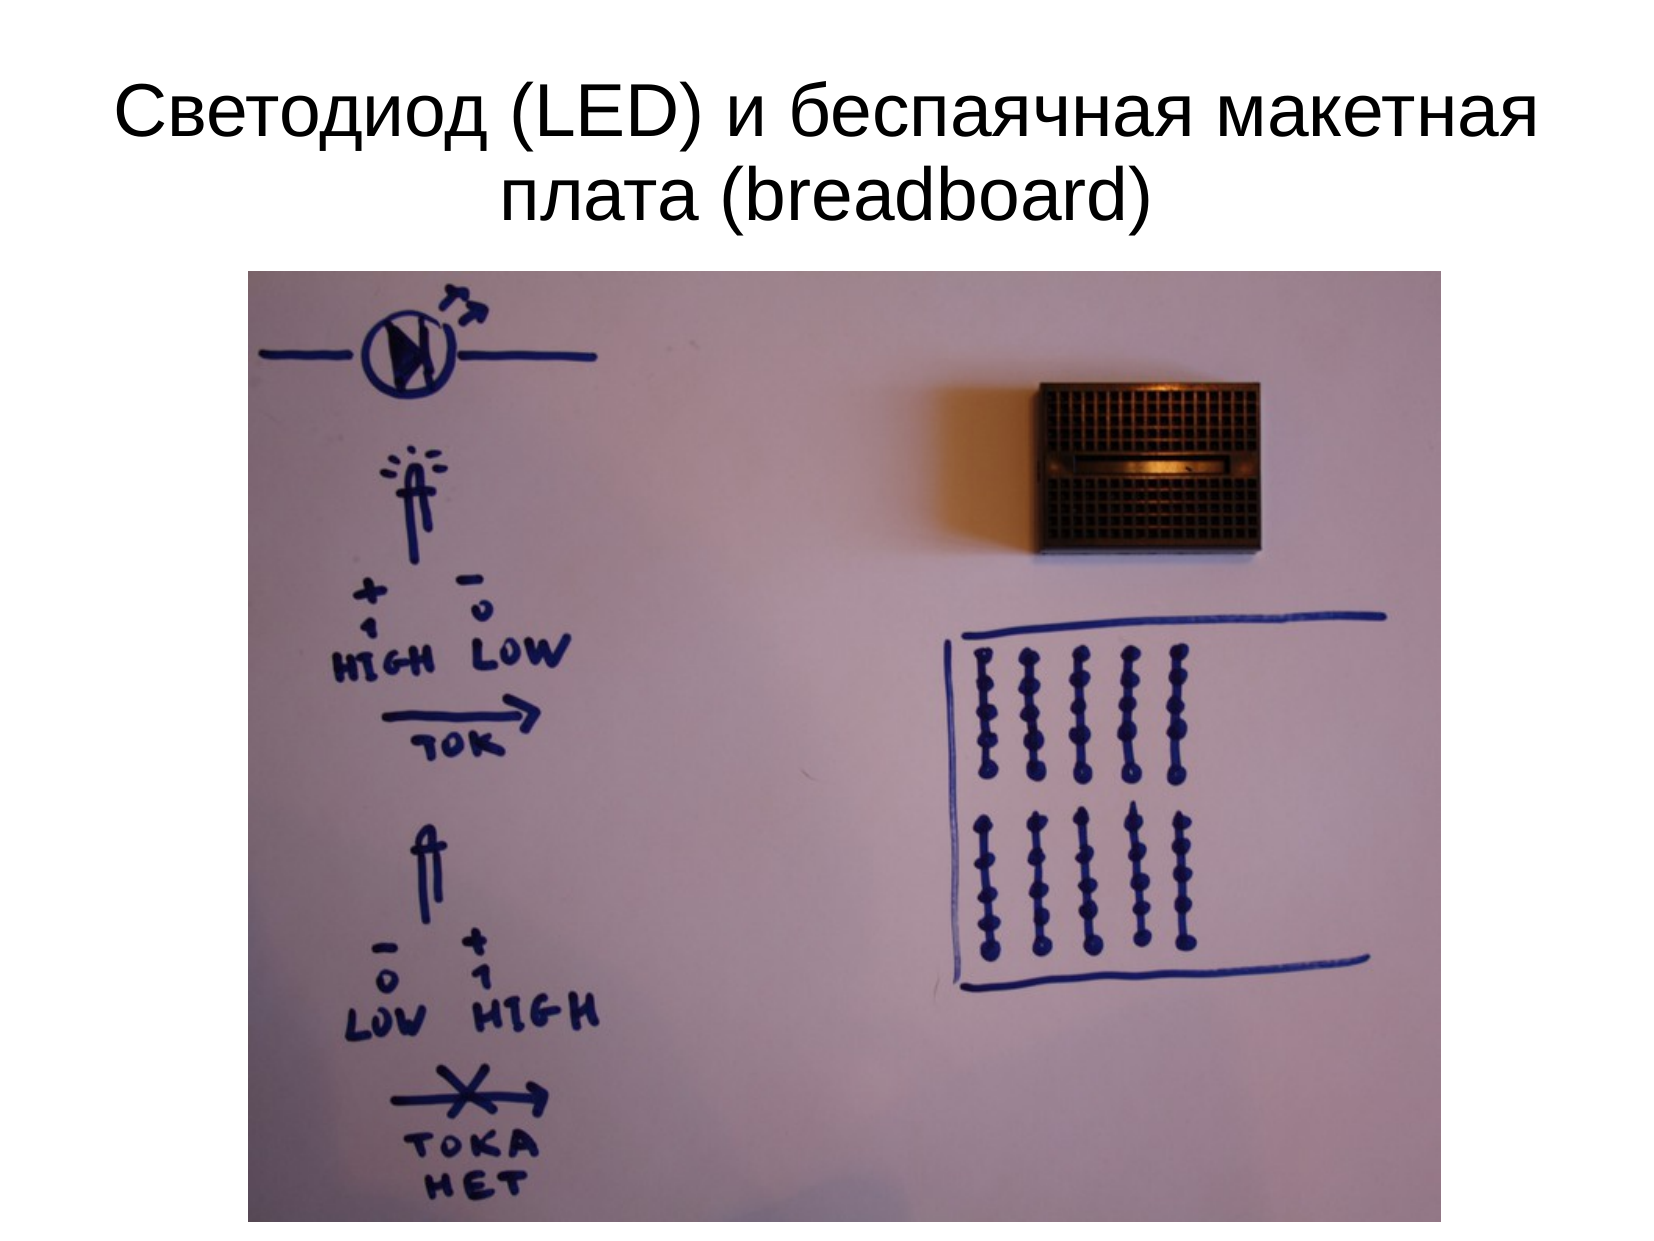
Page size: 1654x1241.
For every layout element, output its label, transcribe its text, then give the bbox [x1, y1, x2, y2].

title Светодиод (LED) и беспаячная макетная плата (breadboard) [82, 49, 1571, 257]
picture [248, 271, 1441, 1222]
